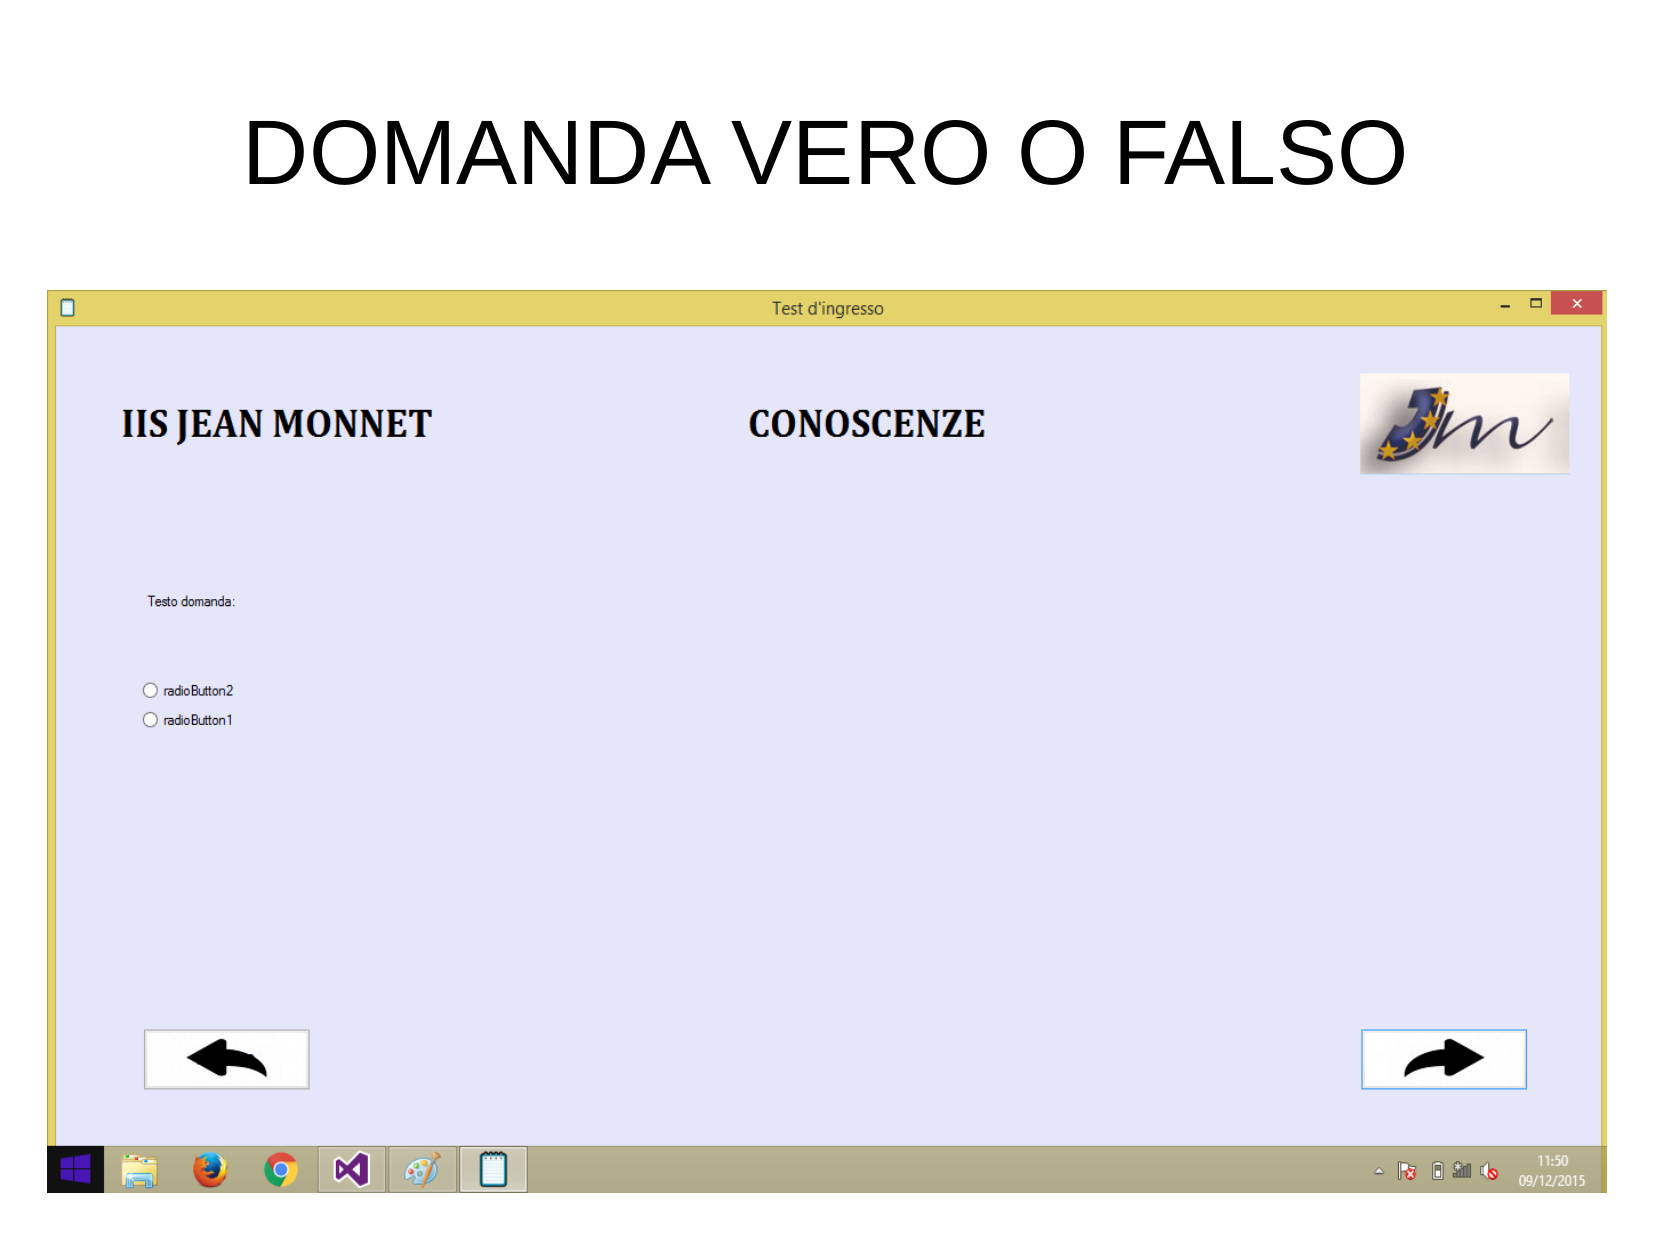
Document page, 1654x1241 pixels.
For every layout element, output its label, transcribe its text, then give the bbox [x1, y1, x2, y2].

title DOMANDA VERO O FALSO [82, 49, 1571, 257]
picture [47, 290, 1607, 1193]
